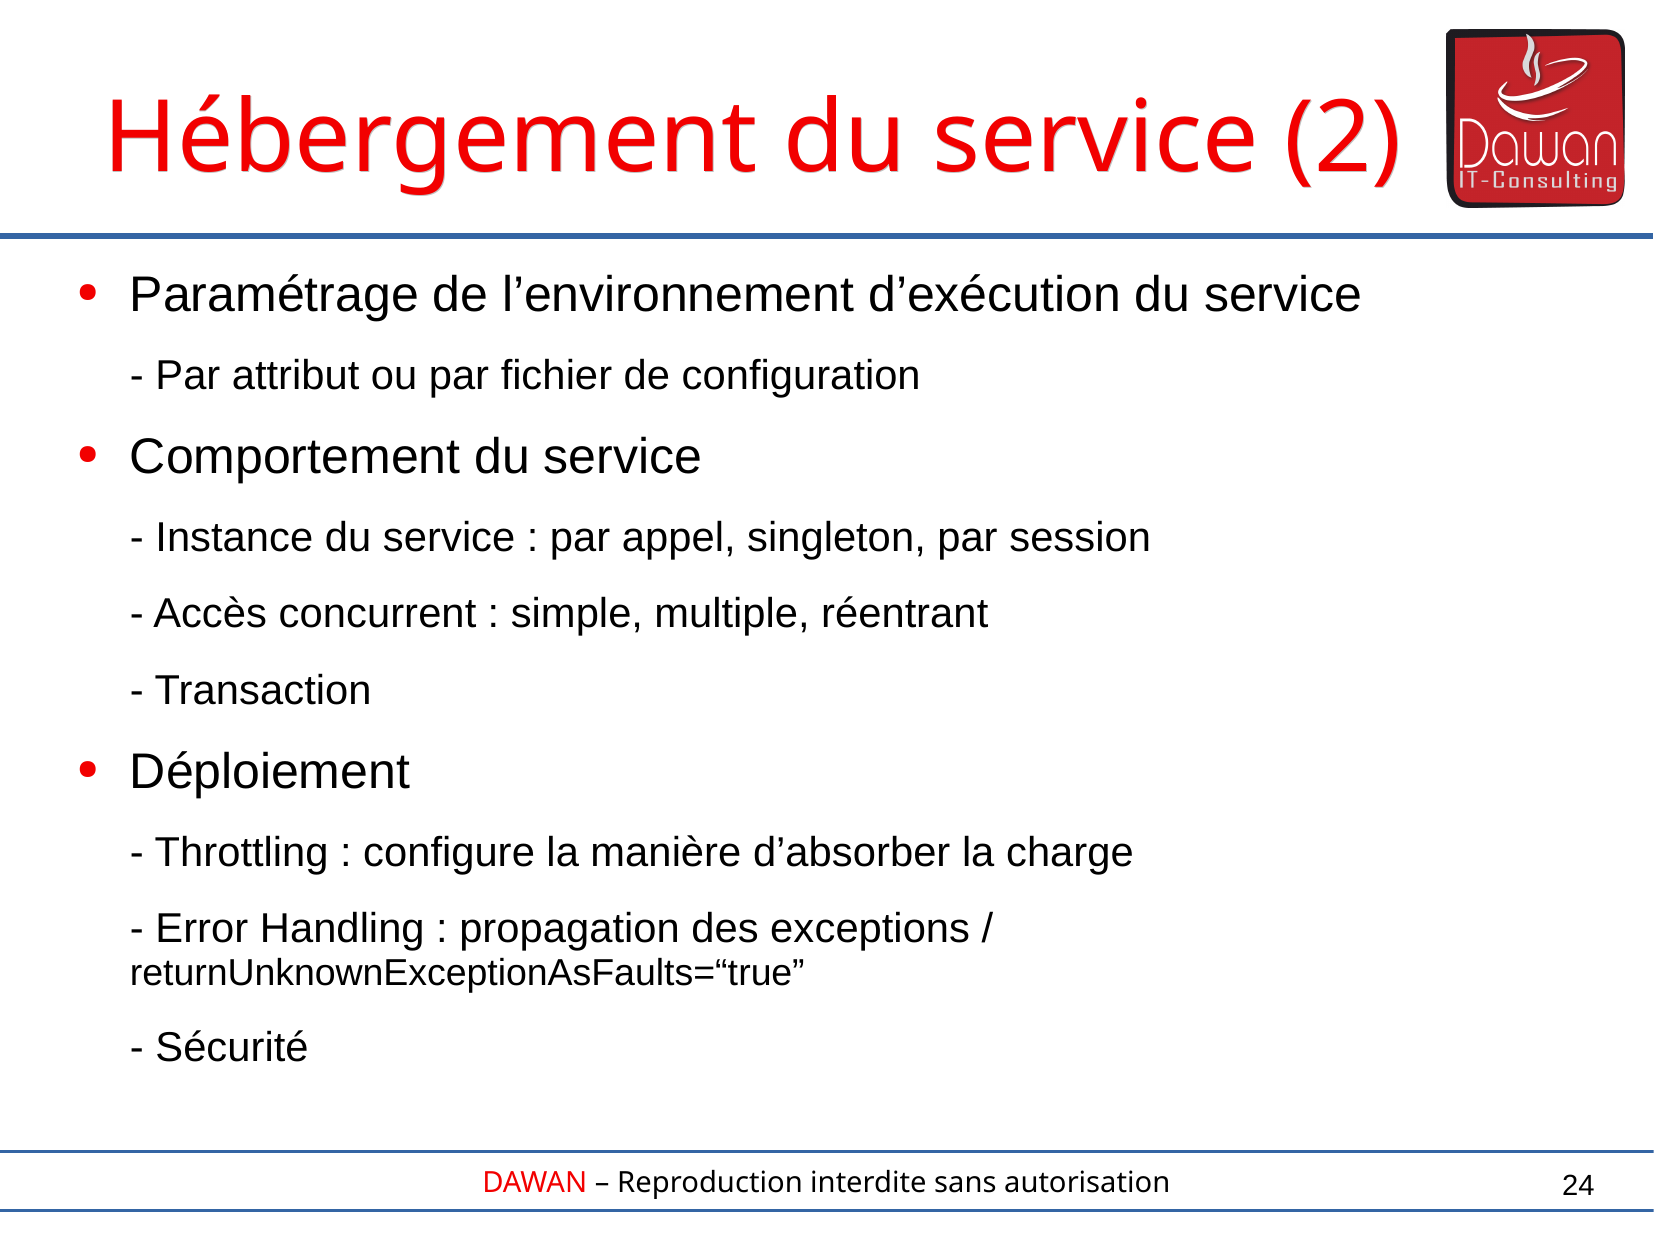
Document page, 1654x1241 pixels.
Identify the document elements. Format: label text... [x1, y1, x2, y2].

list Paramétrage de l’environnement d’exécution du service - Par attribut ou par fichier de configuration Comportement du service - Instance du service : par appel, singleton, par session - Accès concurrent : simple, multiple, réentrant - Transaction Déploiement - Throttling : configure la manière d’absorber la charge - Error Handling : propagation des exceptions / returnUnknownExceptionAsFaults=“true” - Sécurité [59, 265, 1595, 1109]
picture [1447, 29, 1625, 208]
title Hébergement du service (2) [59, 29, 1447, 237]
